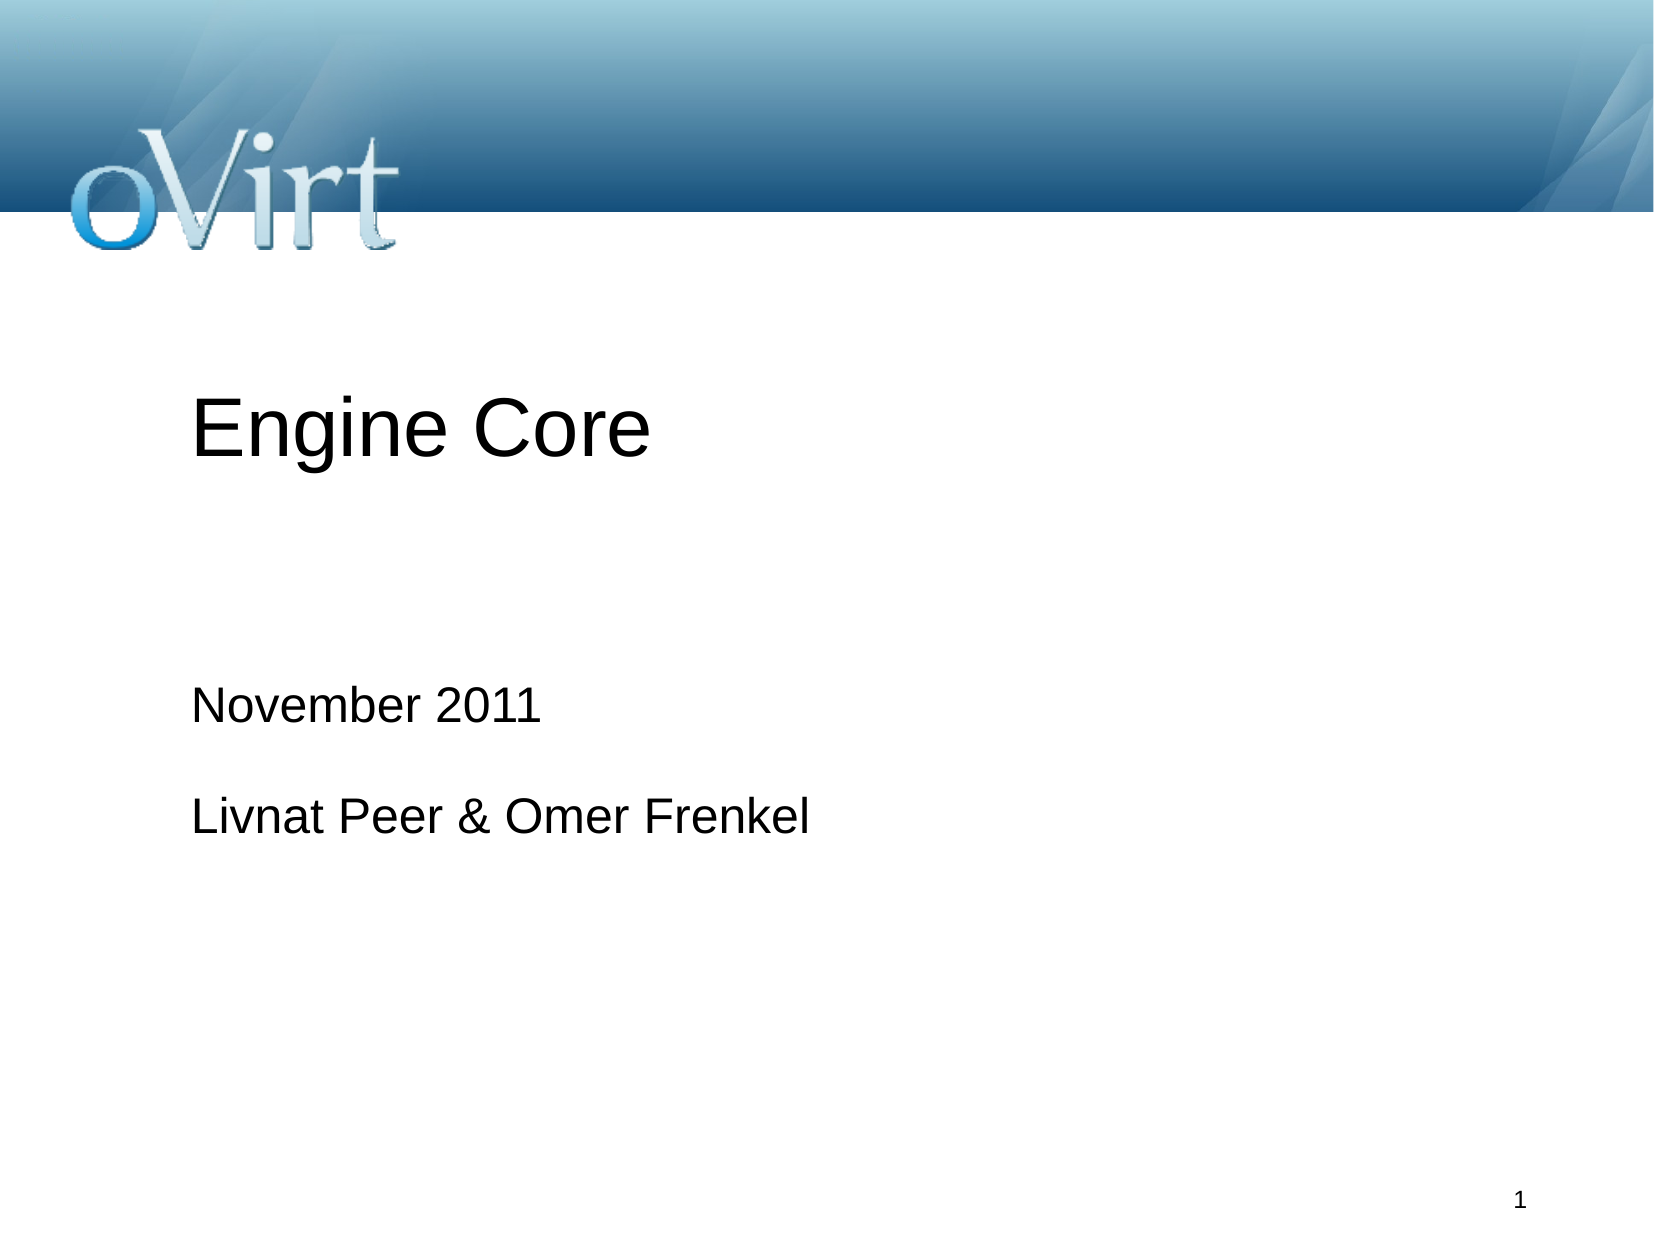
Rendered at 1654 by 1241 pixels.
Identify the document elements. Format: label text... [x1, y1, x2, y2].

text_box November 2011 Livnat Peer & Omer Frenkel [176, 669, 1549, 852]
text_box Engine Core [175, 374, 1549, 510]
picture [0, 0, 1654, 250]
